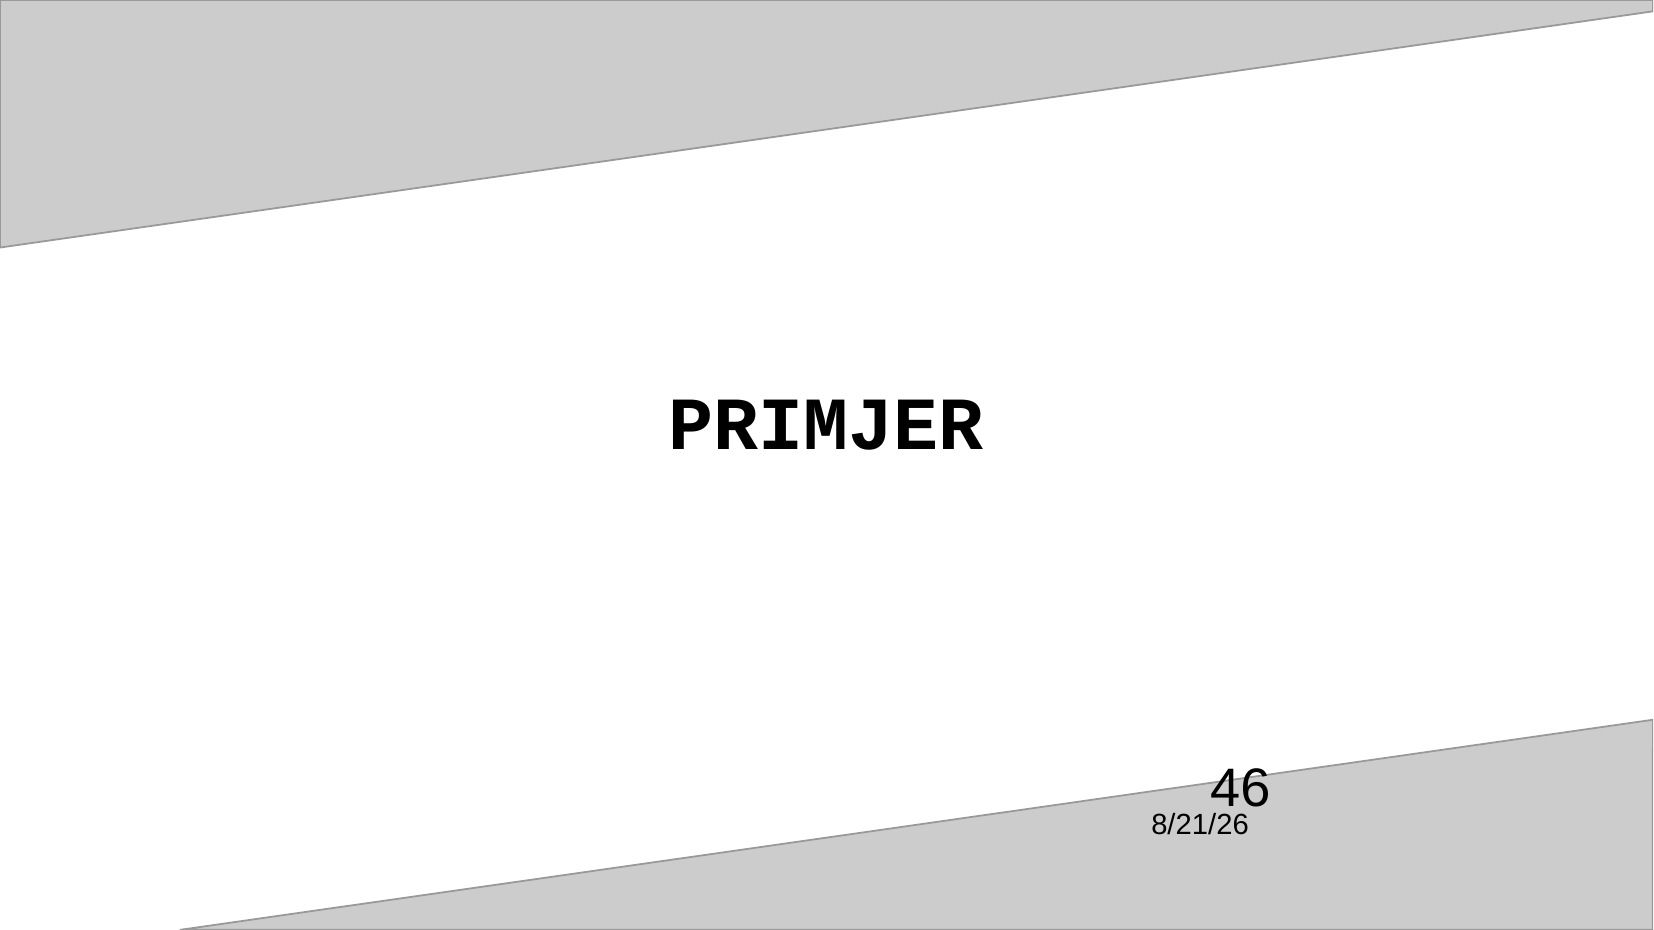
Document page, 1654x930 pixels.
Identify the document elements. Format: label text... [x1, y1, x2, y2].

text_box [1210, 752, 1624, 817]
text_box 7/1/2023 [1151, 805, 1624, 871]
title PRIMJER [88, 374, 1565, 466]
